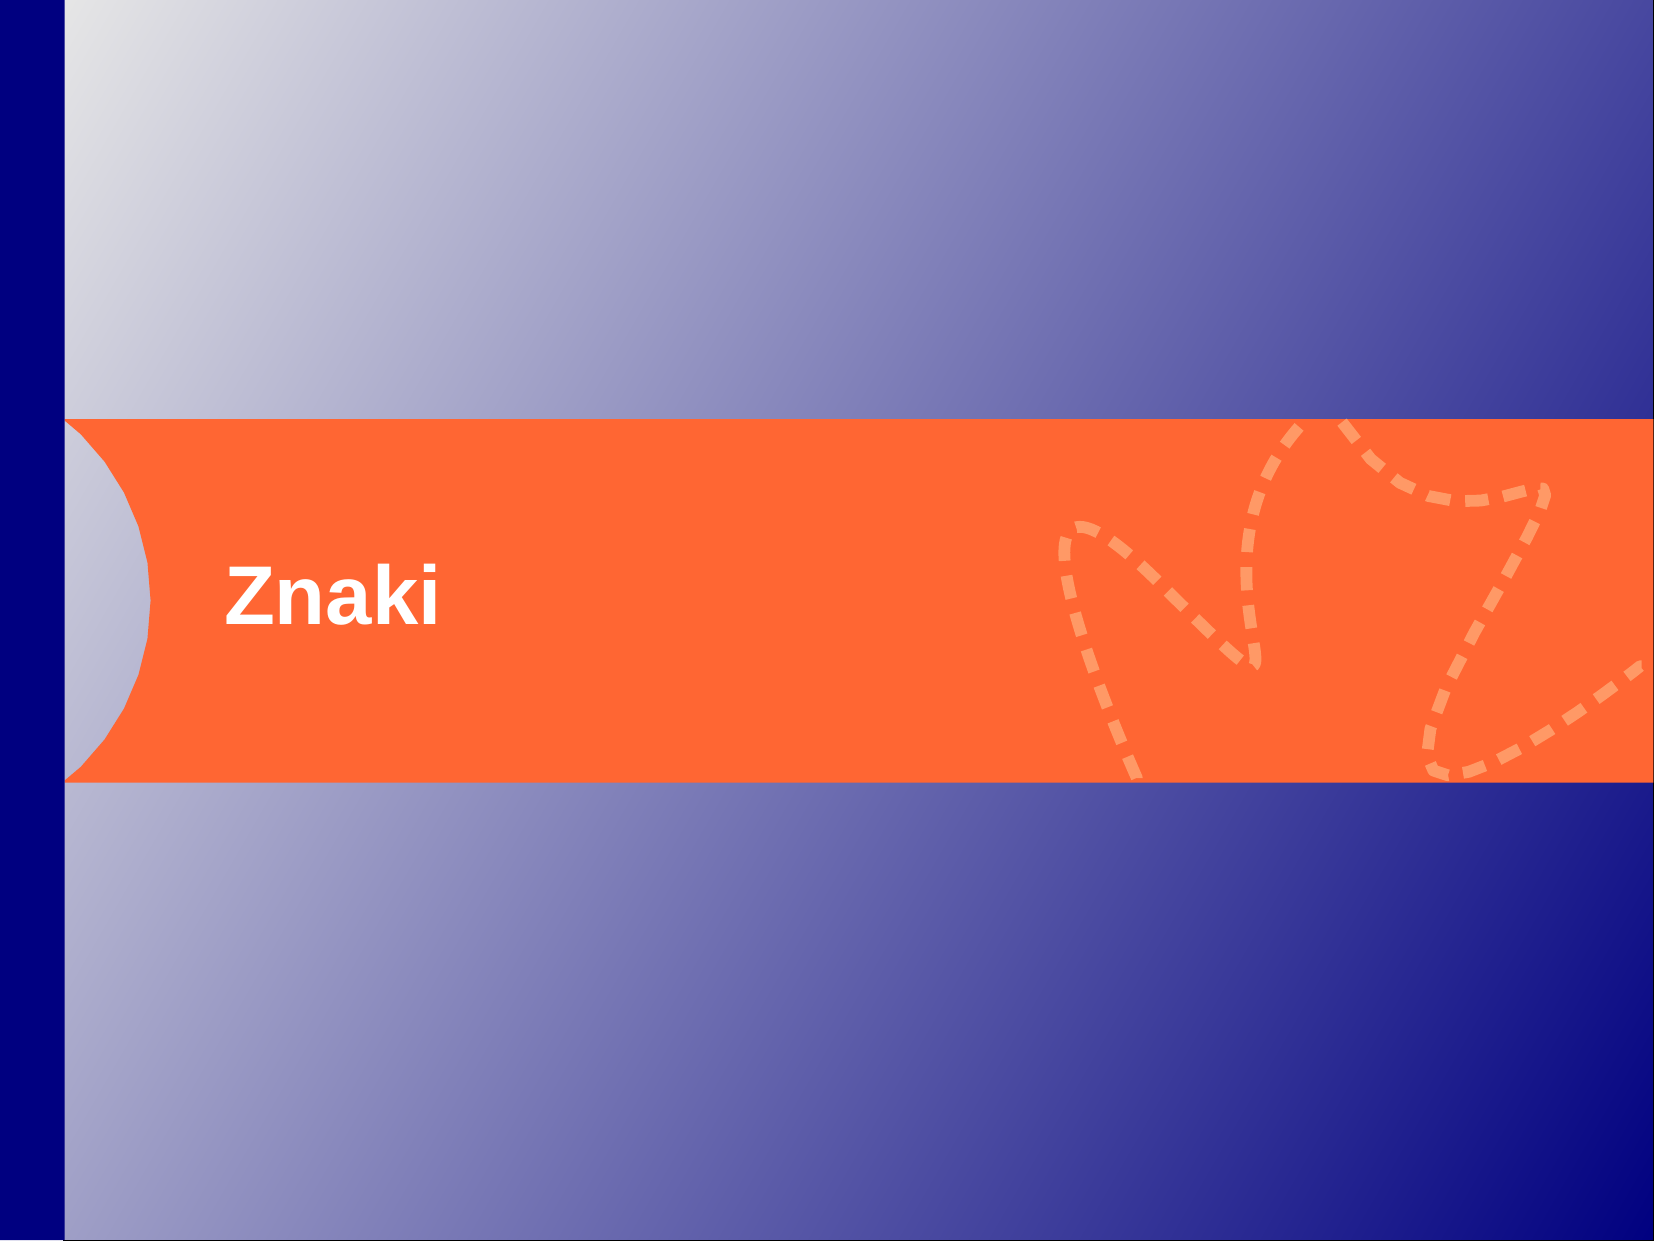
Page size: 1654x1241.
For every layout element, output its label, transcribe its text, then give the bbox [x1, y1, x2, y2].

title Znaki [224, 497, 1093, 704]
